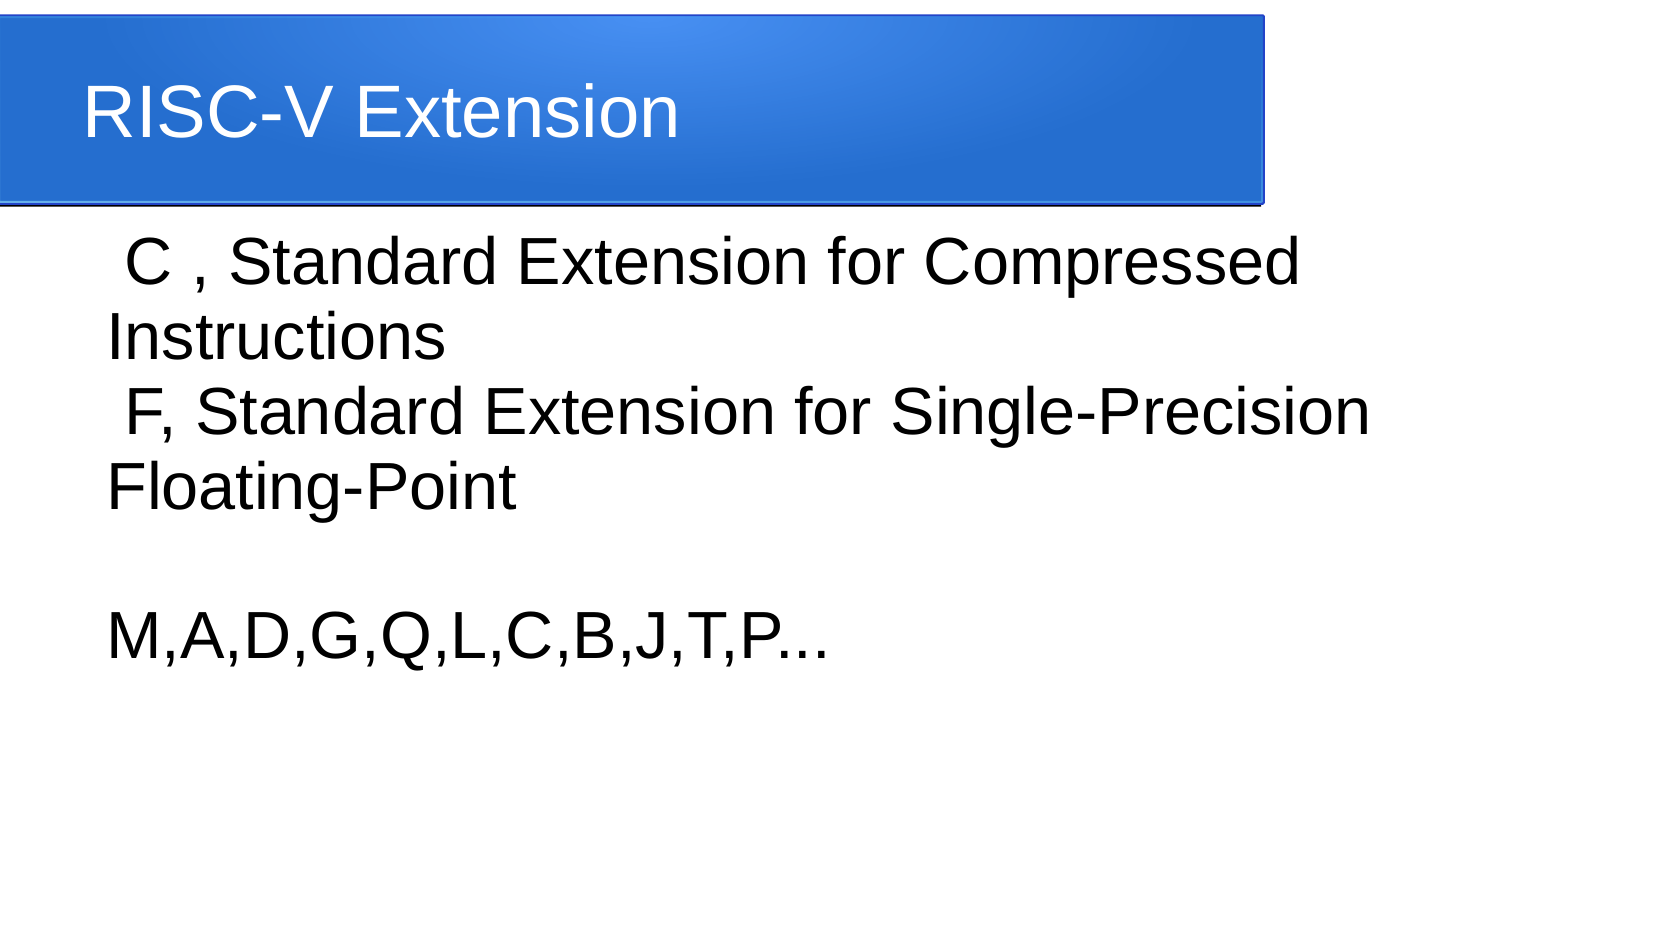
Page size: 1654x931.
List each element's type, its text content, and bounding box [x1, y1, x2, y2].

text_box C , Standard Extension for Compressed Instructions F, Standard Extension for Single-Precision Floating-Point M,A,D,G,Q,L,C,B,J,T,P... [106, 224, 1595, 764]
title RISC-V Extension [82, 35, 1235, 189]
